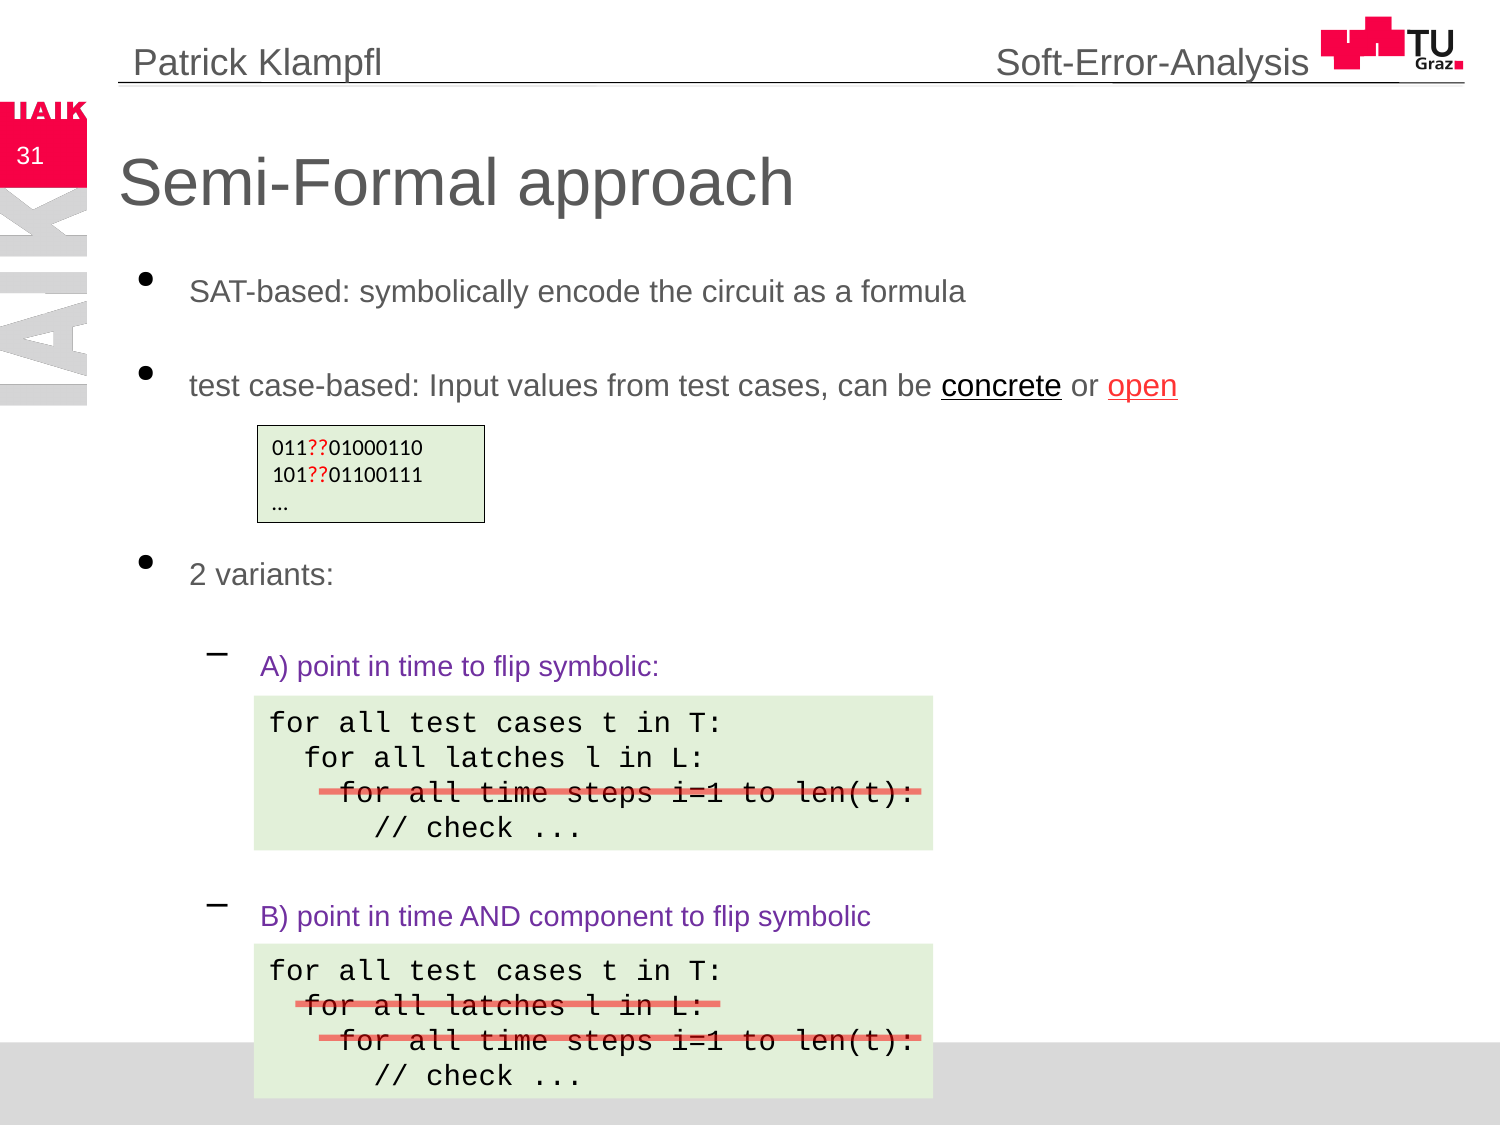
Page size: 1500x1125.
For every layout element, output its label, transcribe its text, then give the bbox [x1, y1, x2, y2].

slide_number <number> [1, 124, 84, 185]
text_box no alarm raised [676, 1000, 721, 1008]
text_box no alarm raised [641, 1034, 714, 1041]
picture [1318, 12, 1466, 73]
text_box no alarm raised [345, 1000, 385, 1008]
picture [0, 1, 87, 406]
text_box for all test cases t in T: for all latches l in L: for all time steps i=1 to len(t): // check ... [253, 695, 934, 851]
text_box 011??01000110 101??01100111 … [257, 425, 485, 523]
list SAT-based: symbolically encode the circuit as a formula test case-based: Input values from test cases, can be concrete or open 2 variants: A) point in time to flip symbolic: B) point in time AND component to flip symbolic [118, 248, 1469, 1038]
title Semi-Formal approach [118, 138, 1469, 237]
text_box for all test cases t in T: for all latches l in L: for all time steps i=1 to len(t): // check ... [253, 943, 934, 1099]
text_box no alarm raised [553, 1000, 591, 1008]
